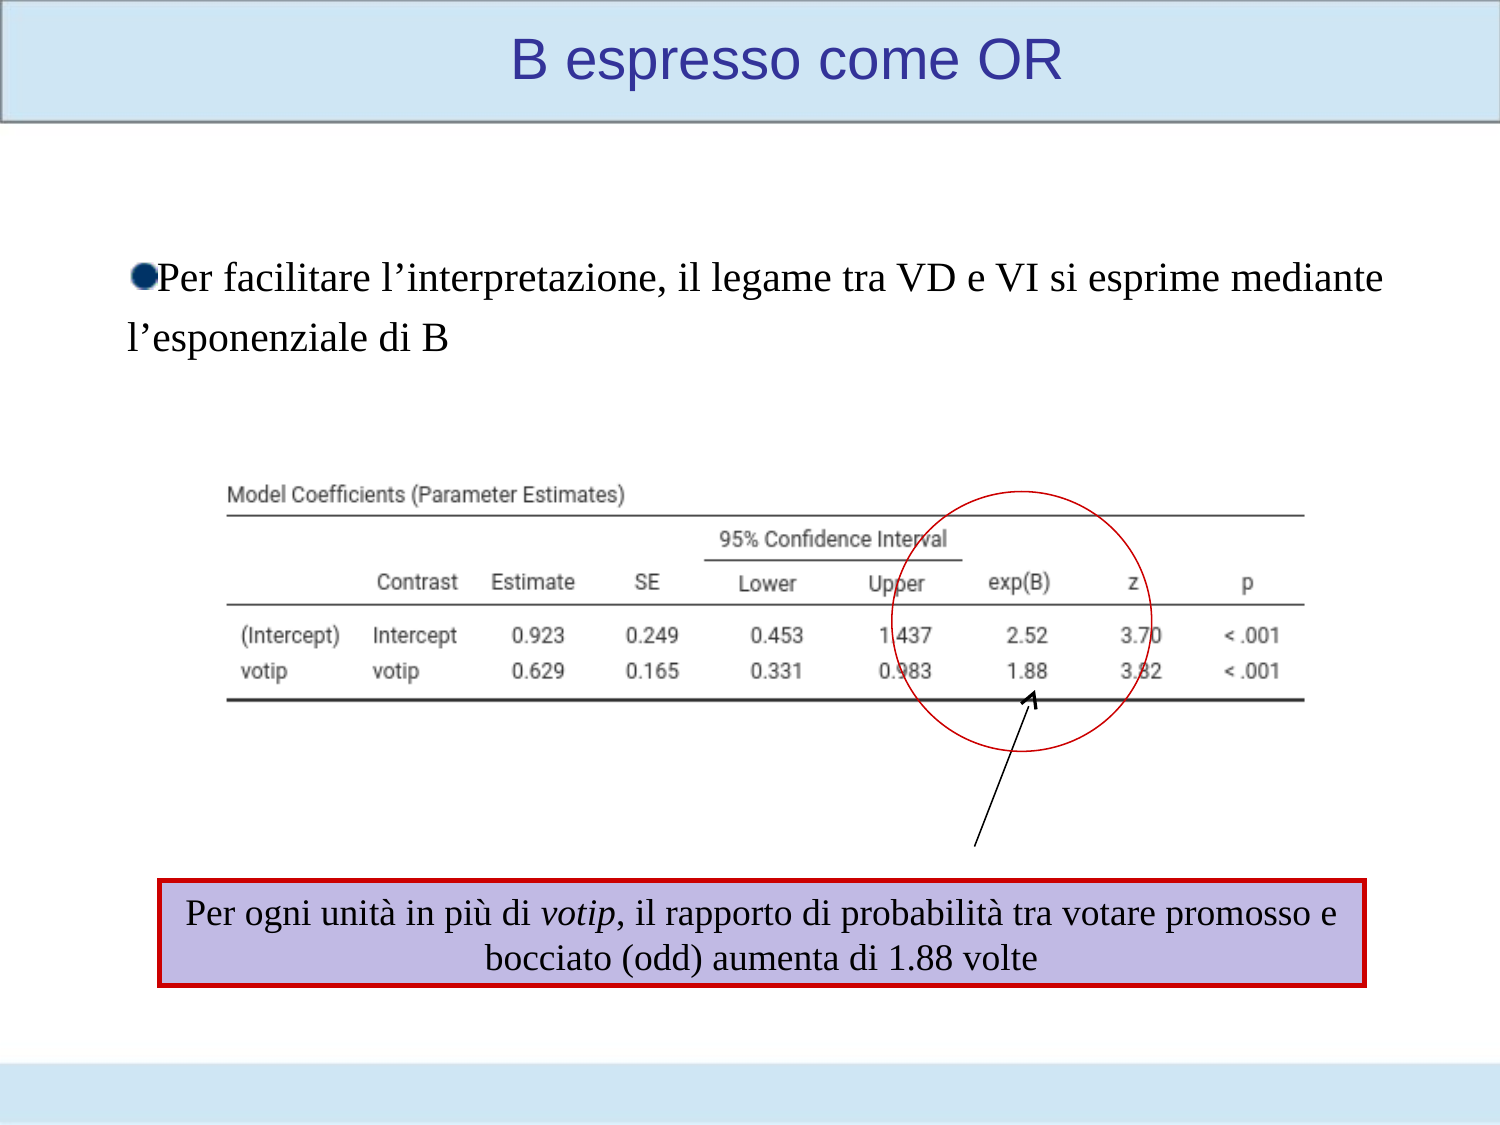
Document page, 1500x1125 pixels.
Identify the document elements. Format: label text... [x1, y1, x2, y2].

text_box Per facilitare l’interpretazione, il legame tra VD e VI si esprime mediante l’esponenziale di B [112, 231, 1400, 368]
title B espresso come OR [113, 0, 1463, 158]
text_box Per ogni unità in più di votip, il rapporto di probabilità tra votare promosso e bocciato (odd) aumenta di 1.88 volte [159, 880, 1365, 986]
picture [0, 0, 1500, 1125]
